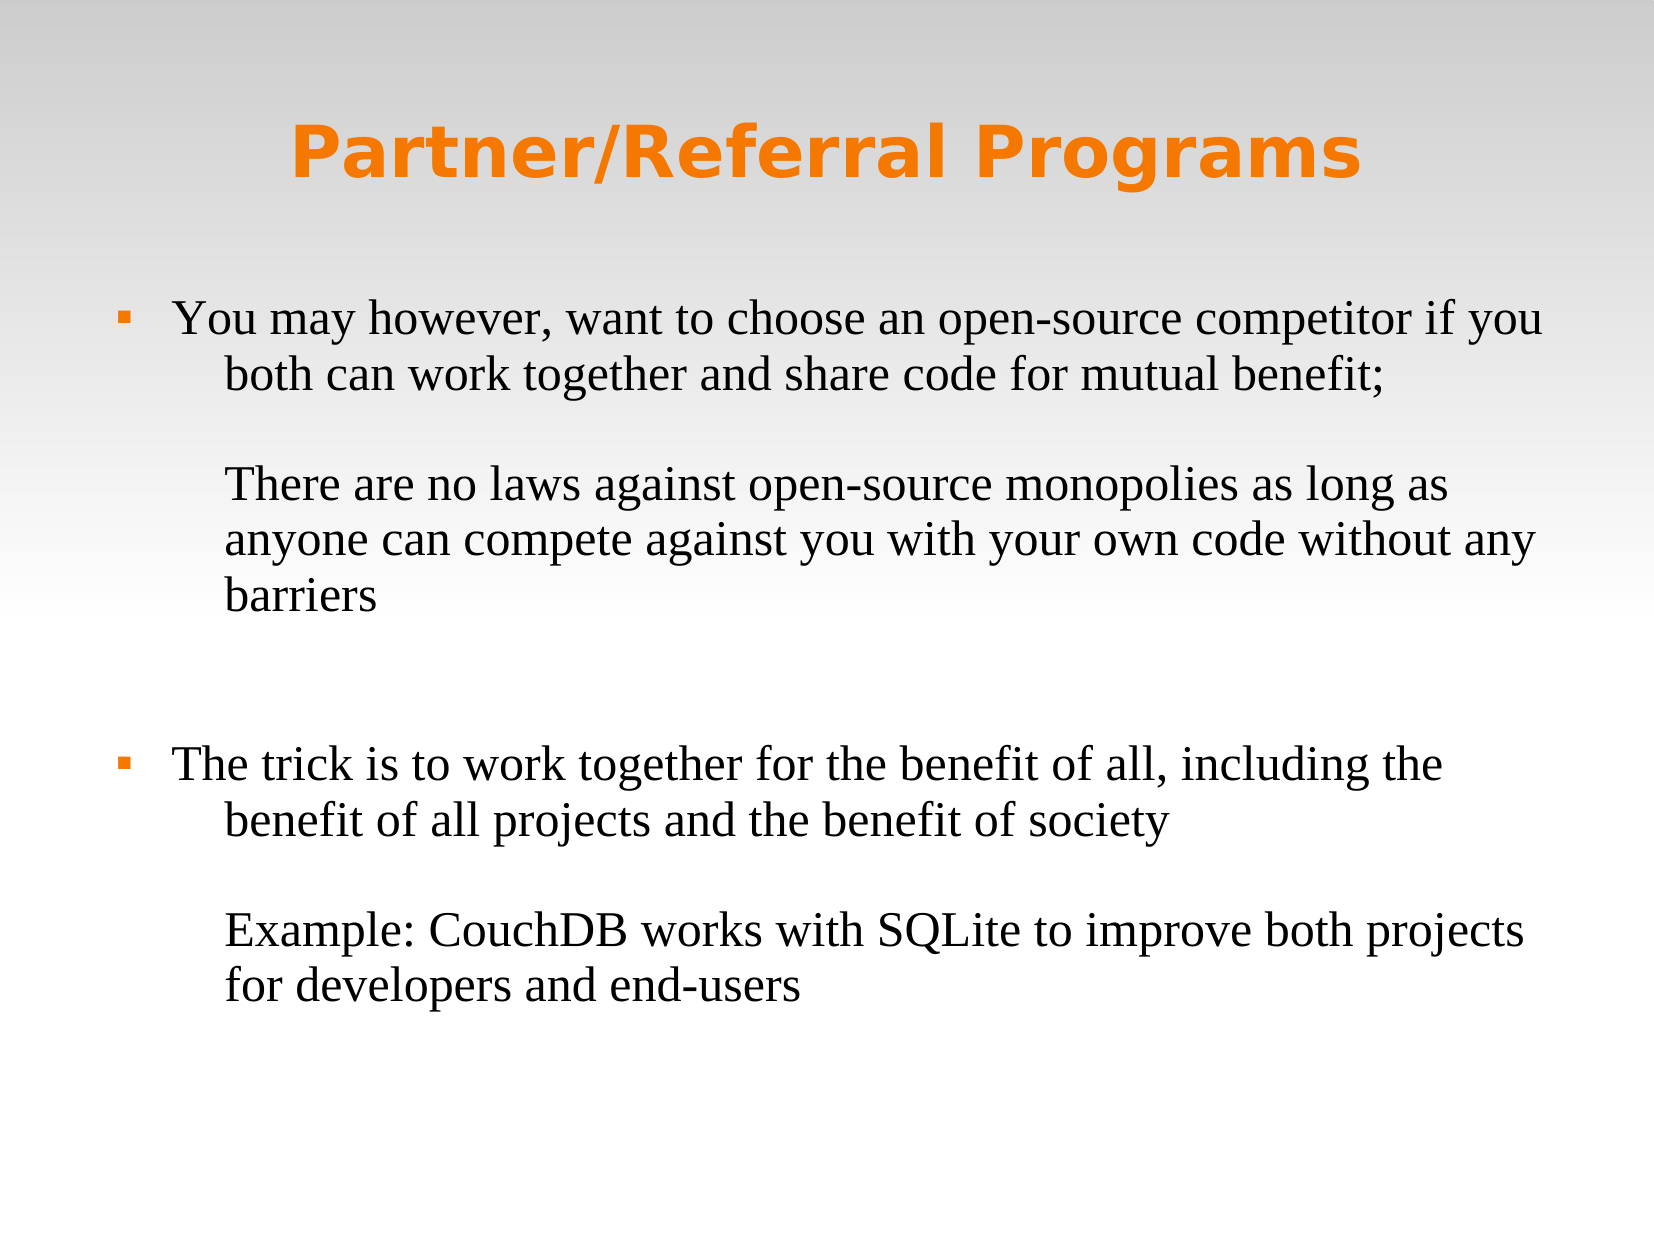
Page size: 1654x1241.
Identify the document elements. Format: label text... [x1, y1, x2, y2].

list You may however, want to choose an open-source competitor if you both can work together and share code for mutual benefit; There are no laws against open-source monopolies as long as anyone can compete against you with your own code without any barriers The trick is to work together for the benefit of all, including the benefit of all projects and the benefit of society Example: CouchDB works with SQLite to improve both projects for developers and end-users [82, 290, 1571, 1109]
title Partner/Referral Programs [82, 49, 1571, 257]
